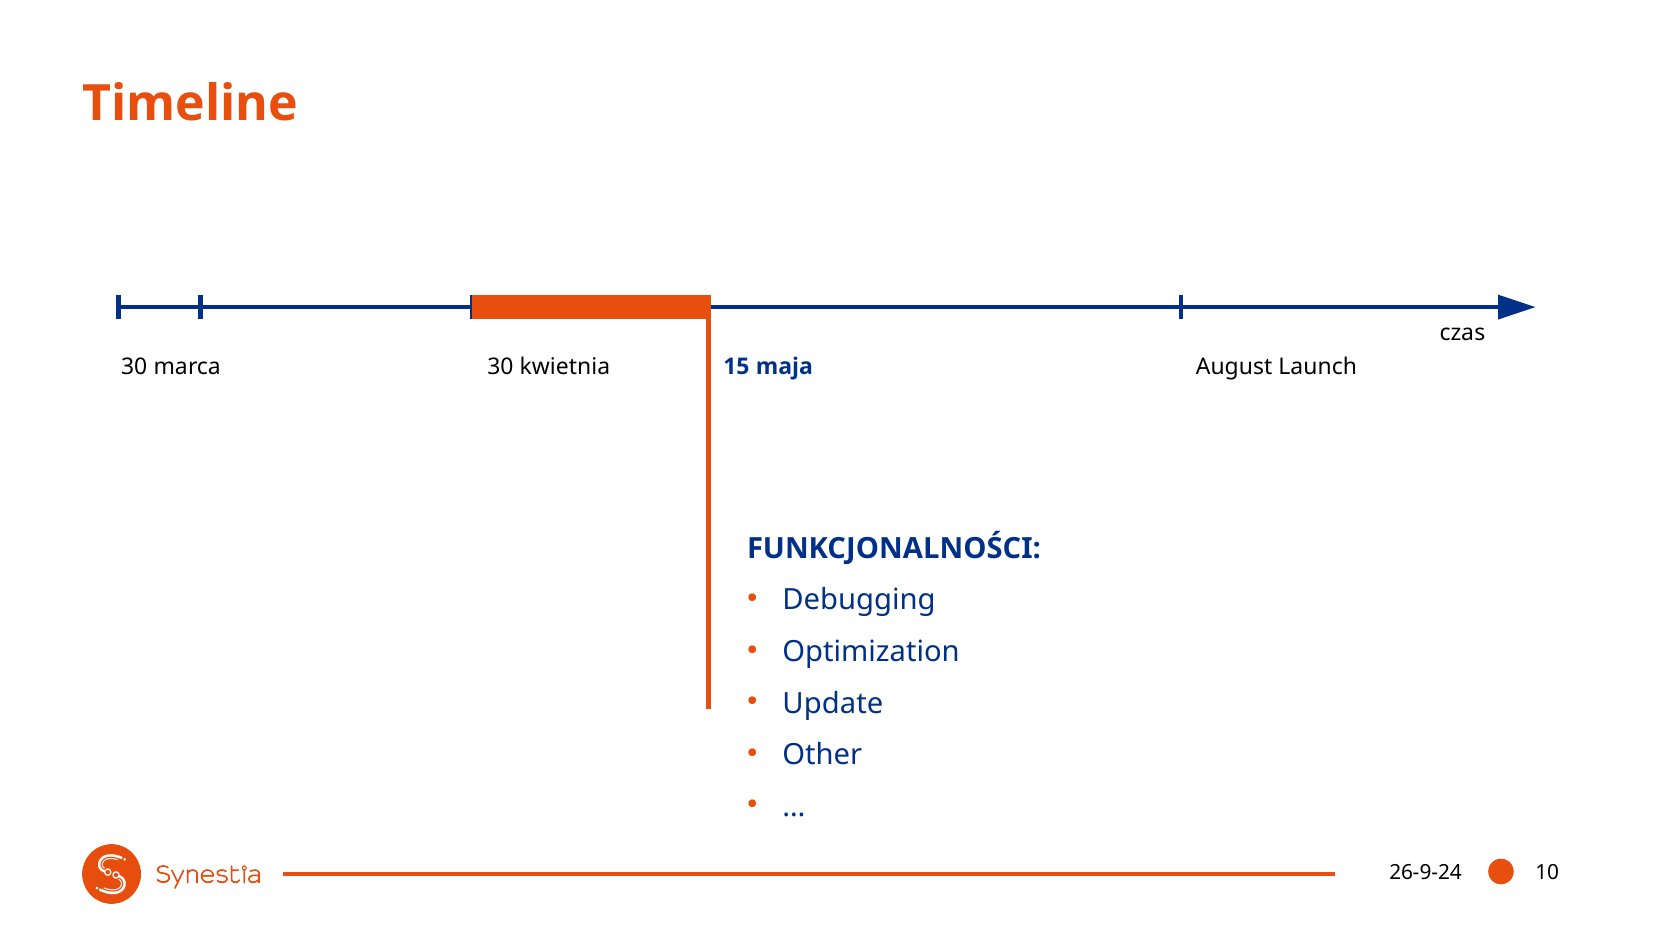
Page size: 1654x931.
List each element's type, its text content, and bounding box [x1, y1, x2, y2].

text_box 15 maja [711, 342, 922, 386]
text_box August Launch [1181, 342, 1394, 386]
picture [82, 844, 260, 904]
text_box czas [1311, 311, 1501, 355]
text_box 30 marca [106, 342, 319, 386]
text_box 30 kwietnia [472, 342, 686, 386]
text_box FUNKCJONALNOŚCI: Debugging Optimization Update Other … [732, 519, 1536, 856]
text_box [472, 295, 706, 319]
title Timeline [82, 37, 1571, 166]
